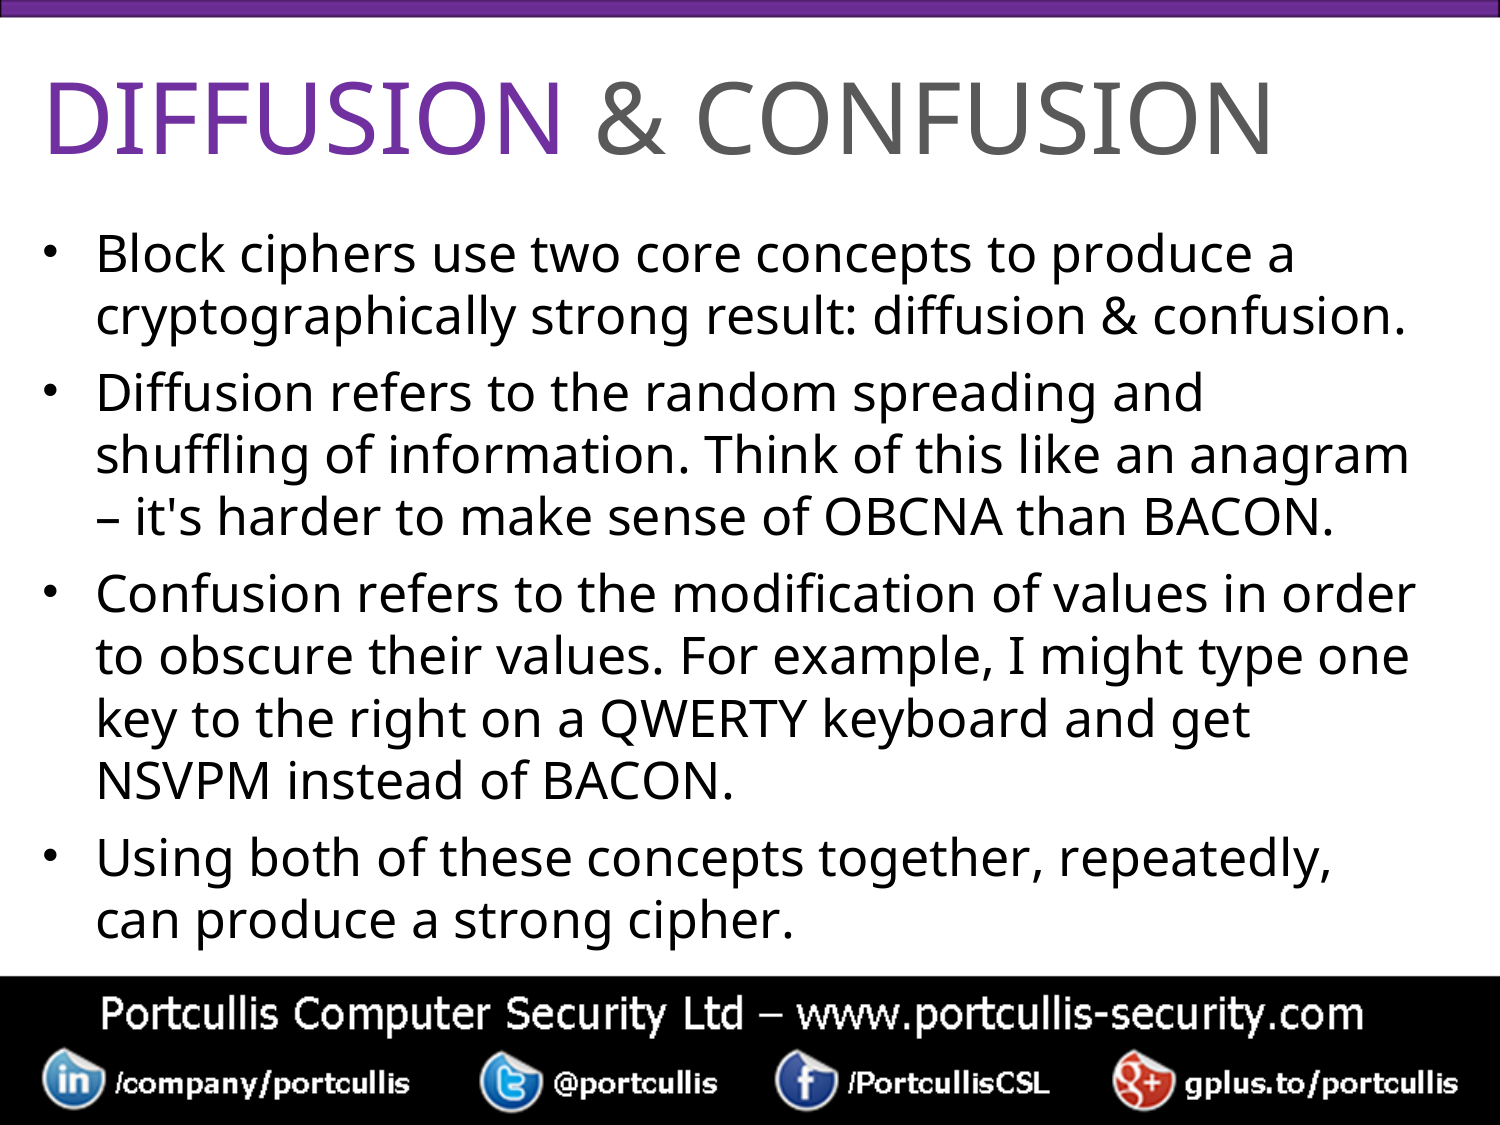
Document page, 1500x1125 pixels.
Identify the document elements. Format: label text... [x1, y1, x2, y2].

list Block ciphers use two core concepts to produce a cryptographically strong result: diffusion & confusion. Diffusion refers to the random spreading and shuffling of information. Think of this like an anagram – it's harder to make sense of OBCNA than BACON. Confusion refers to the modification of values in order to obscure their values. For example, I might type one key to the right on a QWERTY keyboard and get NSVPM instead of BACON. Using both of these concepts together, repeatedly, can produce a strong cipher. [41, 219, 1428, 965]
picture [0, 0, 1500, 1125]
title DIFFUSION & CONFUSION [41, 42, 1434, 202]
